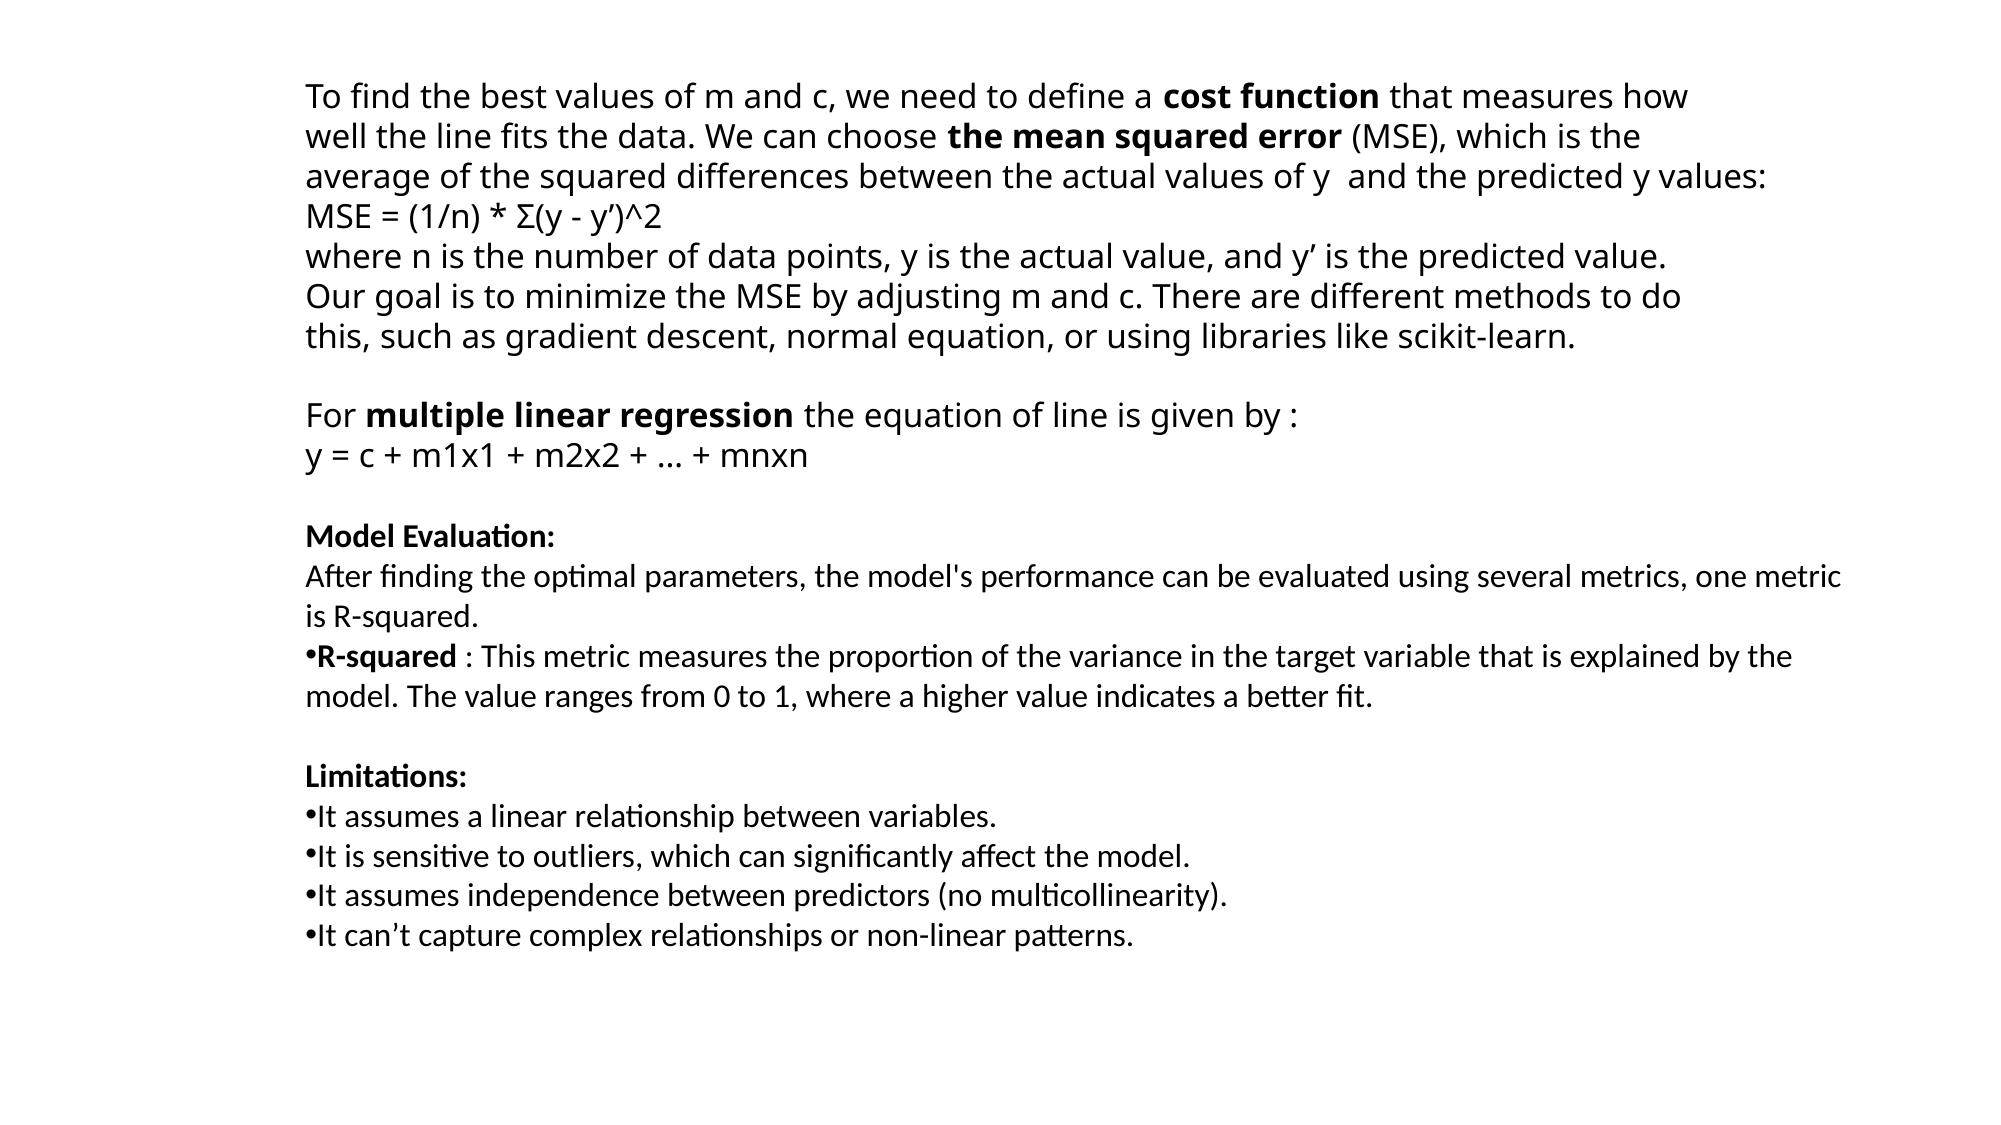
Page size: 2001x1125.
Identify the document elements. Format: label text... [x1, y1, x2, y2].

text_box To find the best values of m and c, we need to define a cost function that measures how well the line fits the data. We can choose the mean squared error (MSE), which is the average of the squared differences between the actual values of y and the predicted y values: MSE = (1/n) * Σ(y - y’)^2 where n is the number of data points, y is the actual value, and y’ is the predicted value. Our goal is to minimize the MSE by adjusting m and c. There are different methods to do this, such as gradient descent, normal equation, or using libraries like scikit-learn. For multiple linear regression the equation of line is given by : y = c + m1x1 + m2x2 + … + mnxn Model Evaluation: After finding the optimal parameters, the model's performance can be evaluated using several metrics, one metric is R-squared. R-squared : This metric measures the proportion of the variance in the target variable that is explained by the model. The value ranges from 0 to 1, where a higher value indicates a better fit. Limitations: It assumes a linear relationship between variables. It is sensitive to outliers, which can significantly affect the model. It assumes independence between predictors (no multicollinearity). It can’t capture complex relationships or non-linear patterns. [290, 67, 1875, 1058]
